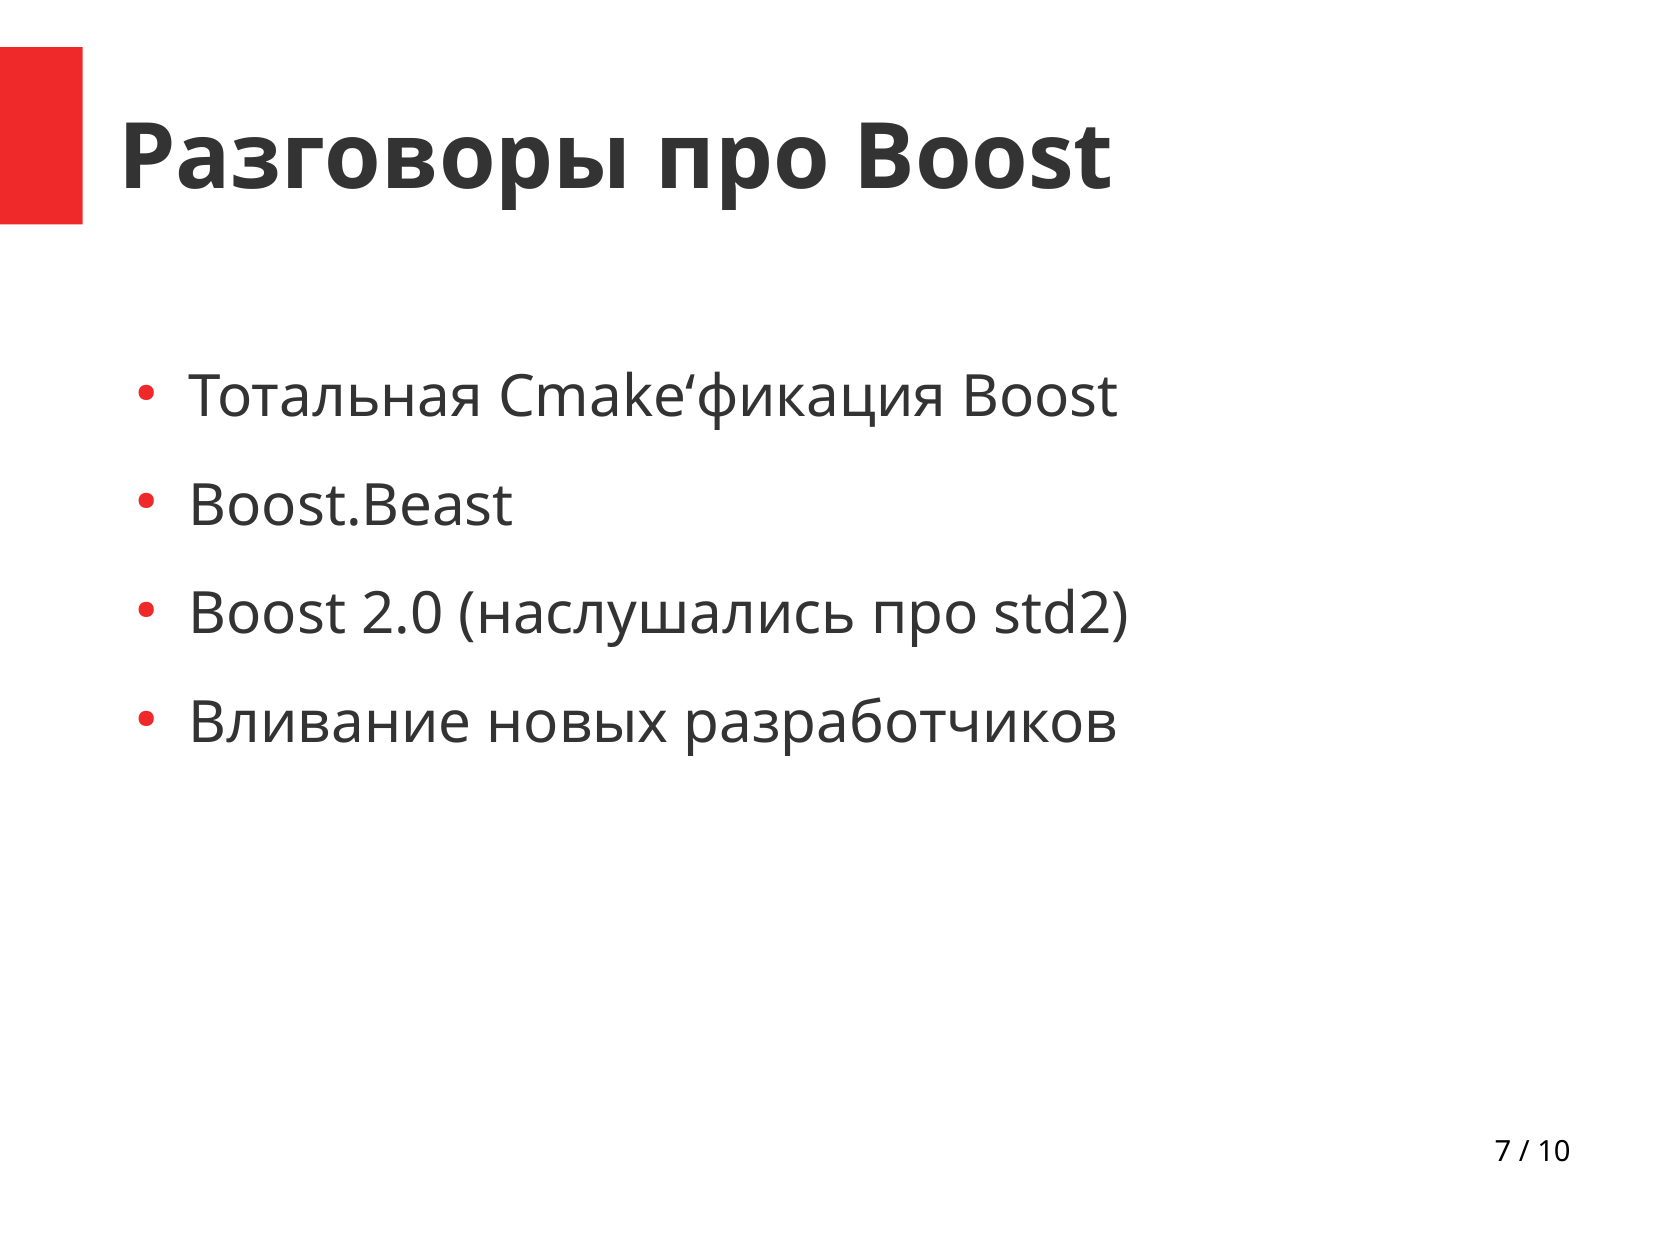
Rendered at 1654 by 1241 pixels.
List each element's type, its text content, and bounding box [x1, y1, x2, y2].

title Разговоры про Boost [118, 49, 1571, 257]
list Тотальная Cmake‘фикация Boost Boost.Beast Boost 2.0 (наслушались про std2) Вливание новых разработчиков [118, 354, 1536, 1074]
